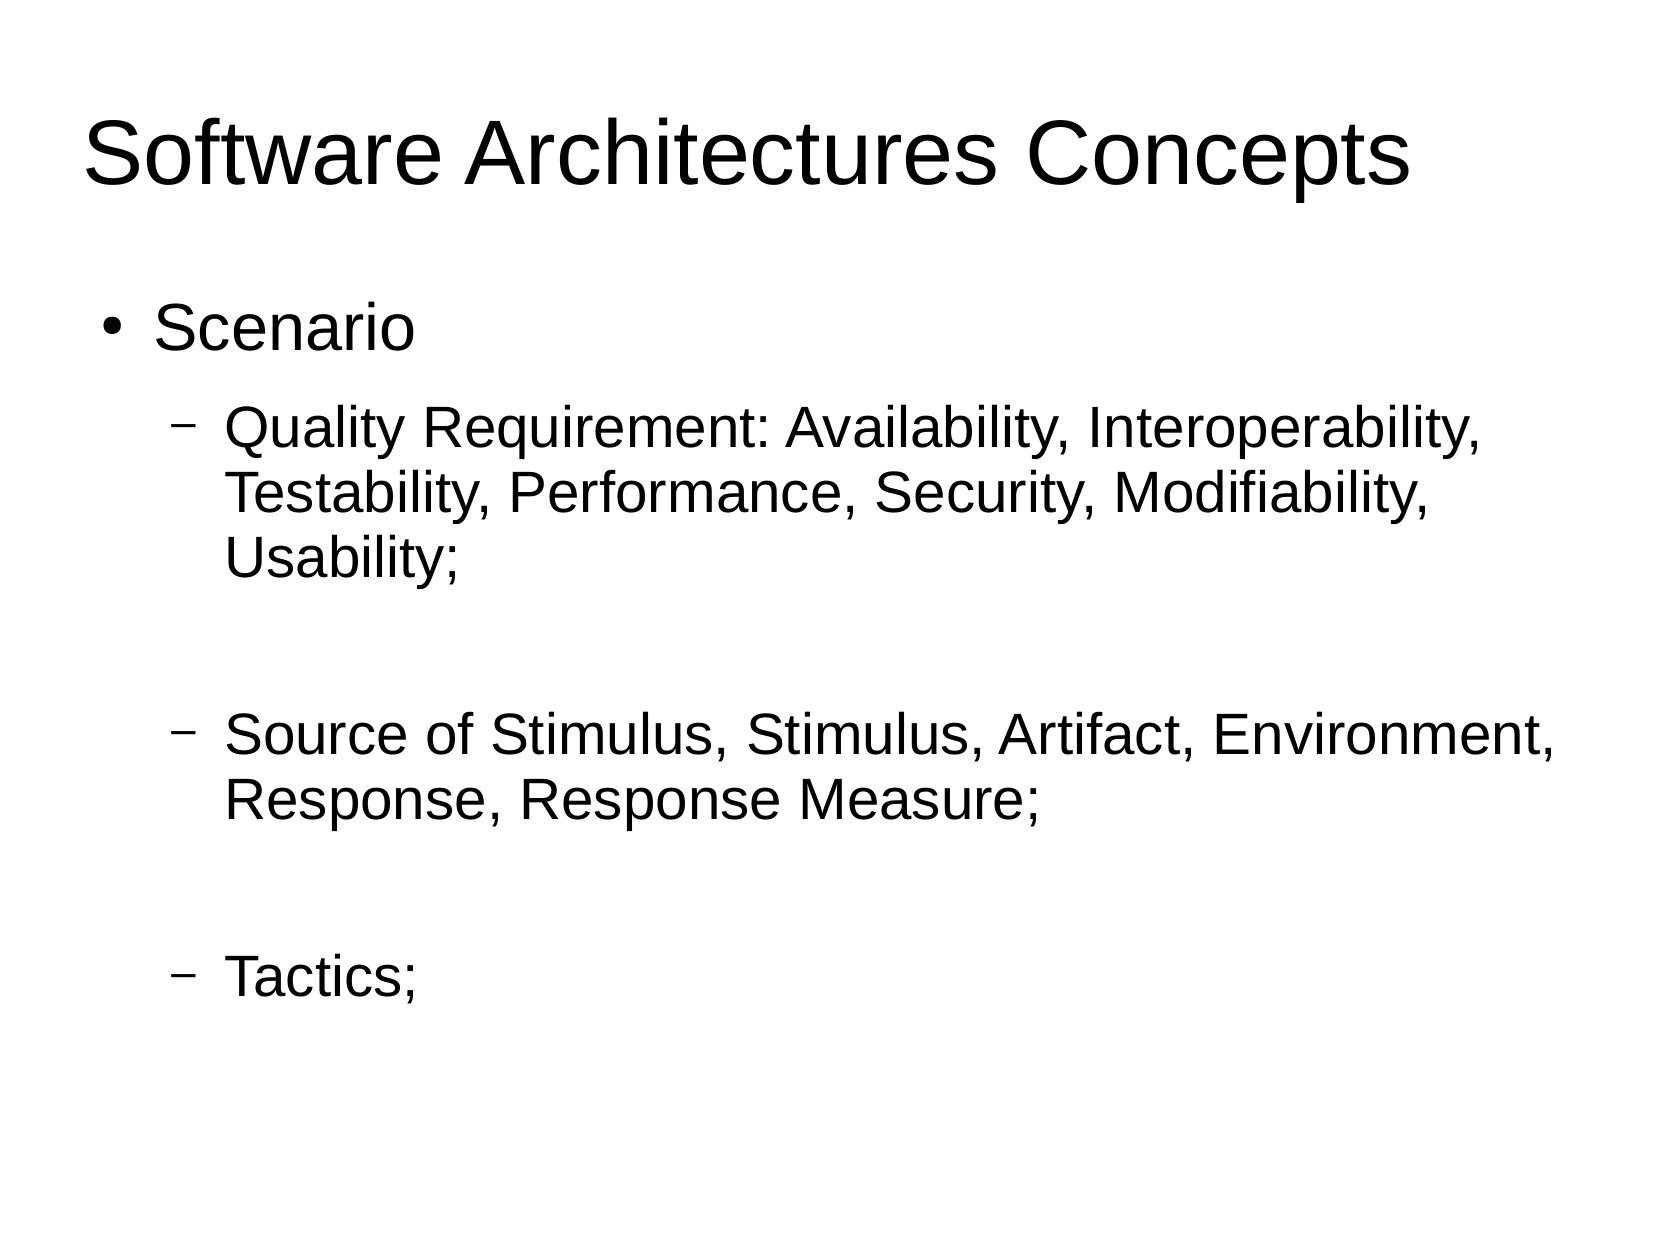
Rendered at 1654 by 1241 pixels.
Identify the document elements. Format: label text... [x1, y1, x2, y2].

title Software Architectures Concepts [82, 49, 1571, 257]
list Scenario Quality Requirement: Availability, Interoperability, Testability, Performance, Security, Modifiability, Usability; Source of Stimulus, Stimulus, Artifact, Environment, Response, Response Measure; Tactics; [82, 290, 1571, 1010]
